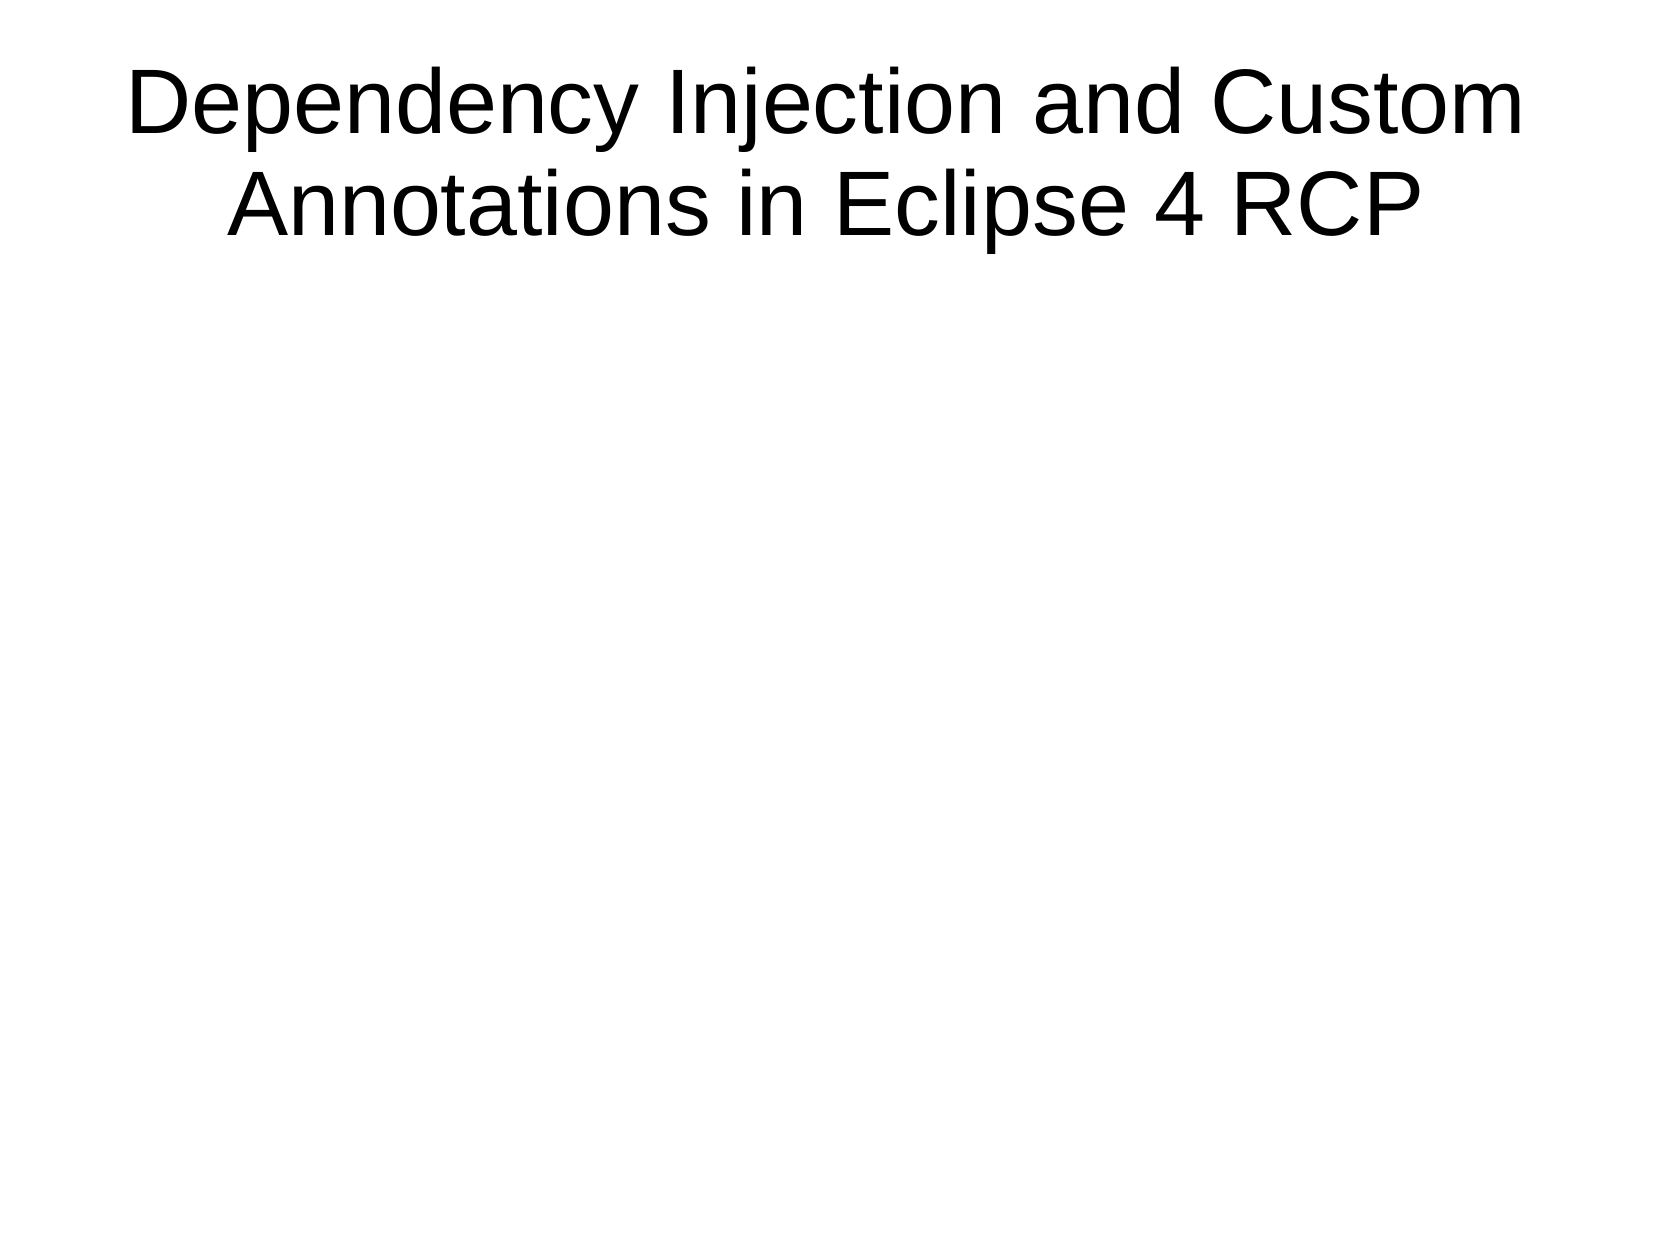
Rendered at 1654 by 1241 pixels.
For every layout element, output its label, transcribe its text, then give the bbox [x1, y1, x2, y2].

title Dependency Injection and Custom Annotations in Eclipse 4 RCP [82, 49, 1571, 257]
